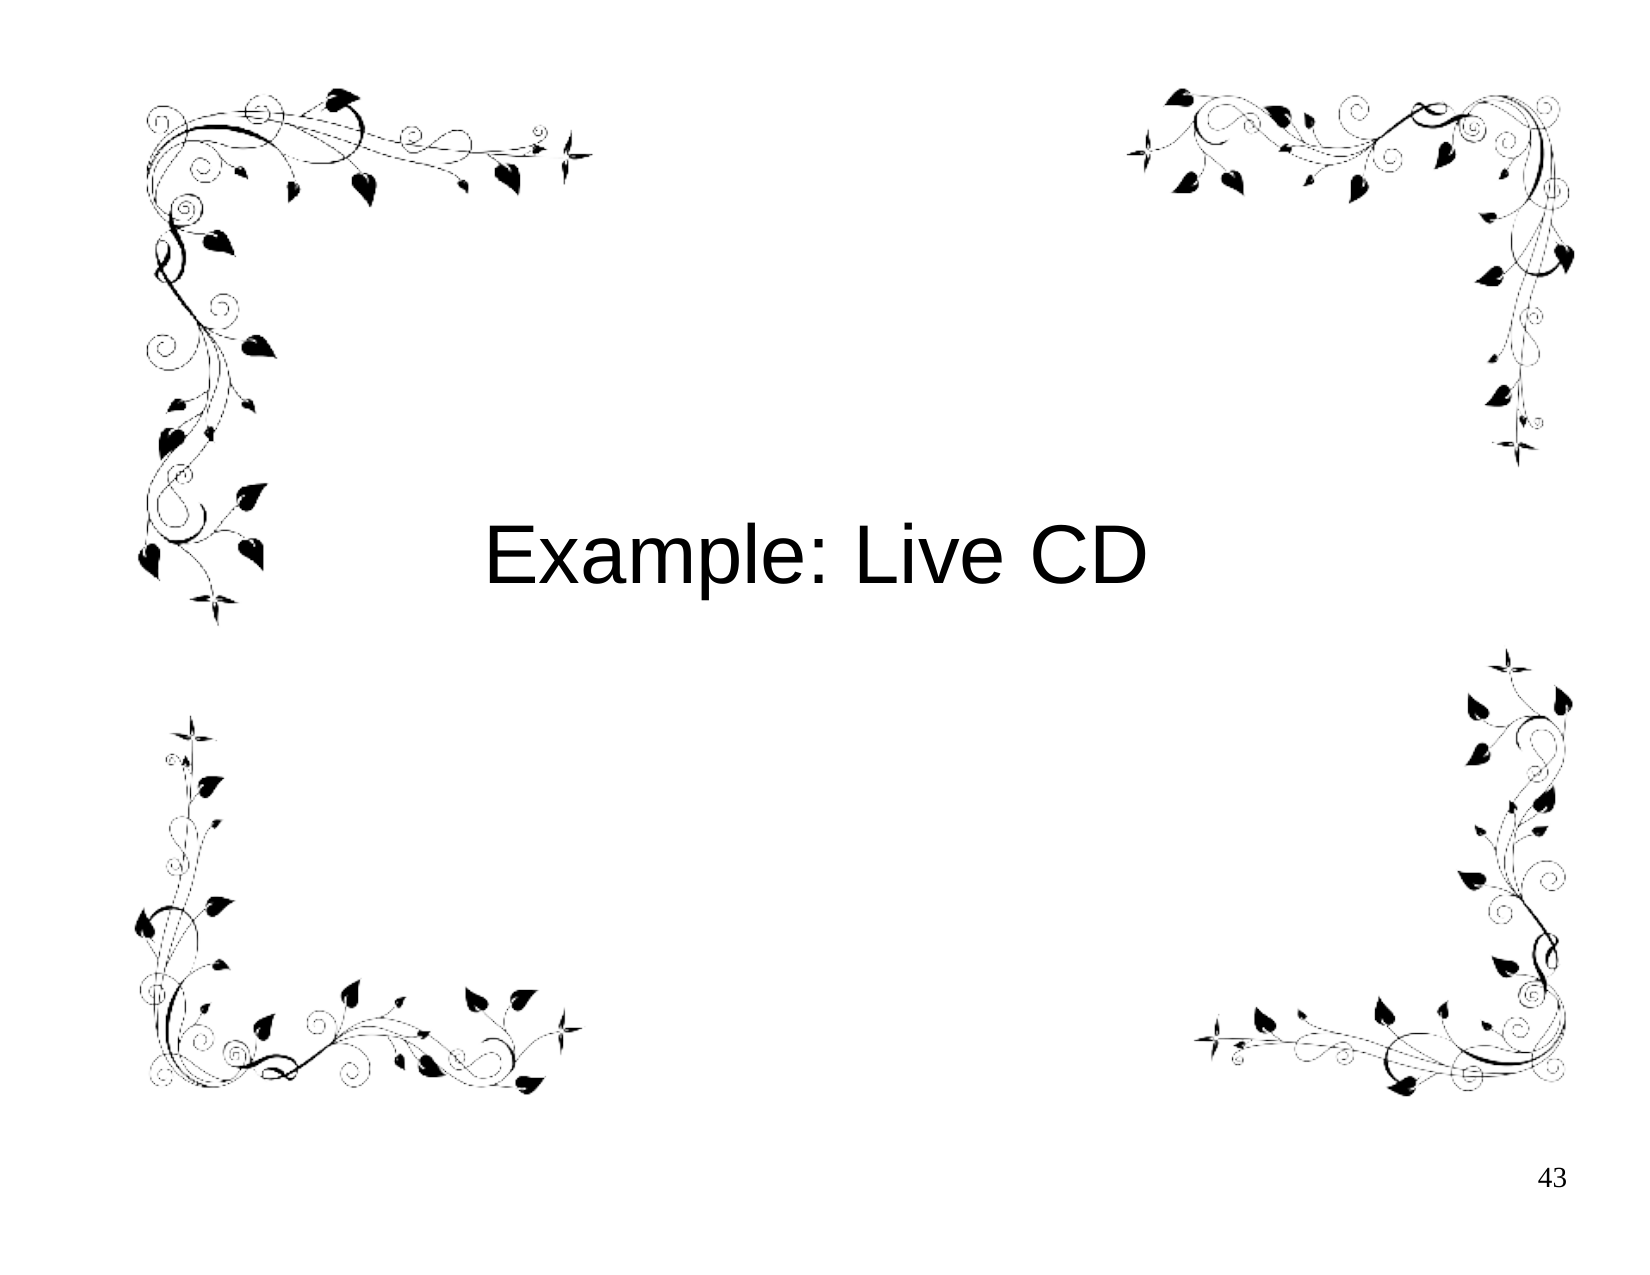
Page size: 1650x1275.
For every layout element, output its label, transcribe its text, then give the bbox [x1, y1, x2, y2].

picture [128, 80, 1580, 1102]
text_box Example: Live CD [468, 500, 1182, 628]
